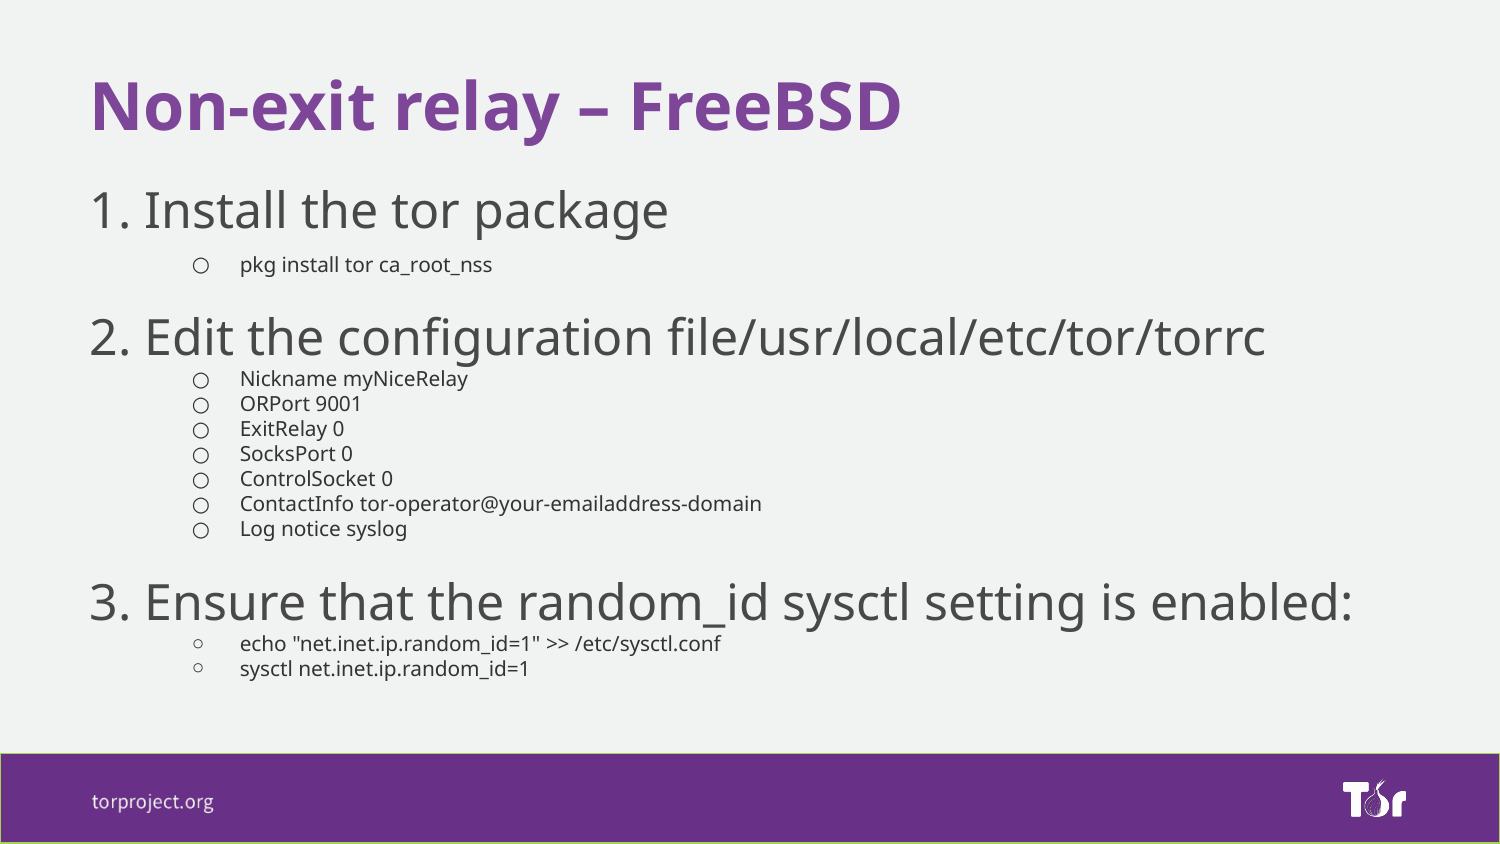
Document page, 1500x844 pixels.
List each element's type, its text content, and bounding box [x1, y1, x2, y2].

picture [75, 780, 604, 821]
text_box 1. Install the tor package pkg install tor ca_root_nss 2. Edit the configuration file/usr/local/etc/tor/torrc Nickname myNiceRelay ORPort 9001 ExitRelay 0 SocksPort 0 ControlSocket 0 ContactInfo tor-operator@your-emailaddress-domain Log notice syslog 3. Ensure that the random_id sysctl setting is enabled: echo "net.inet.ip.random_id=1" >> /etc/sysctl.conf sysctl net.inet.ip.random_id=1 [75, 171, 1425, 728]
text_box Non-exit relay – FreeBSD [75, 33, 1425, 171]
picture [1343, 778, 1406, 817]
